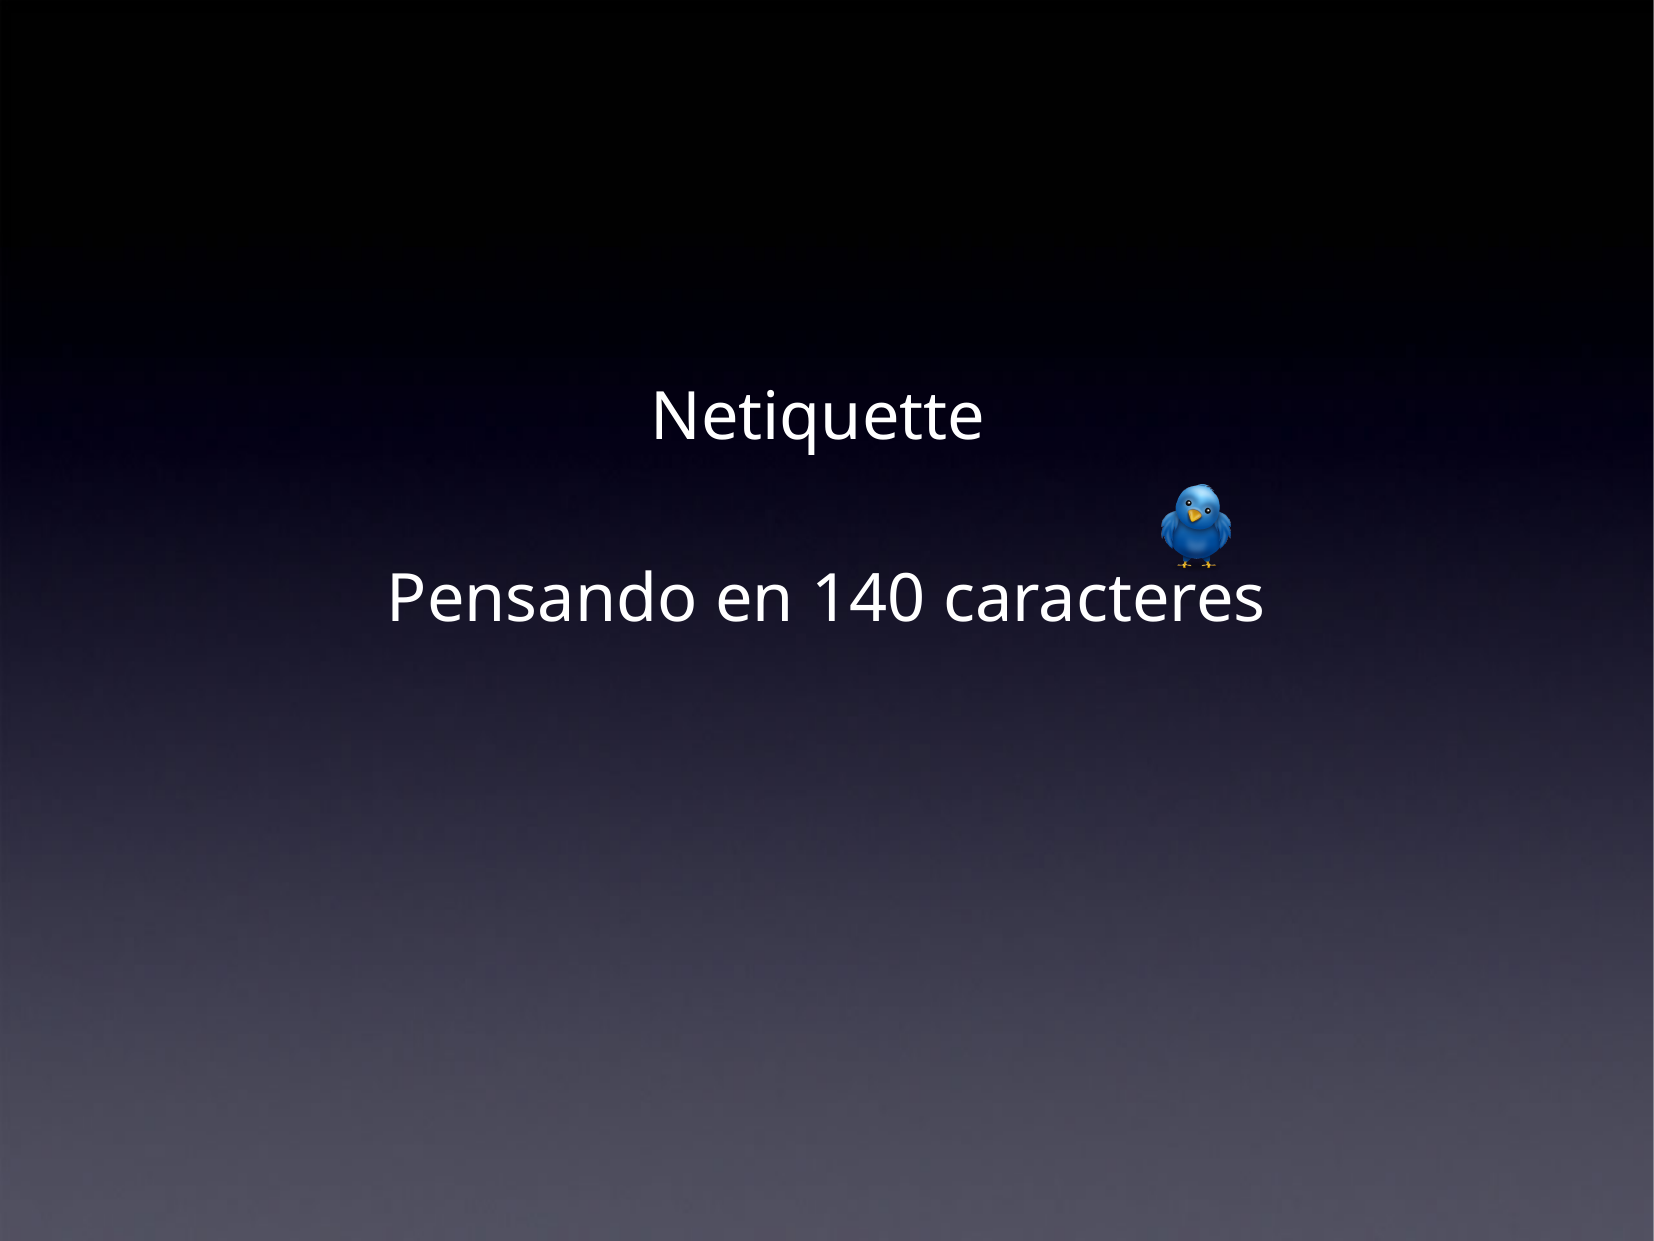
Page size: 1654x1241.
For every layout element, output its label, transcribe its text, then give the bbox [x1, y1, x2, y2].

picture [0, 0, 1654, 1241]
subtitle Netiquette Pensando en 140 caracteres [82, 49, 1571, 1109]
